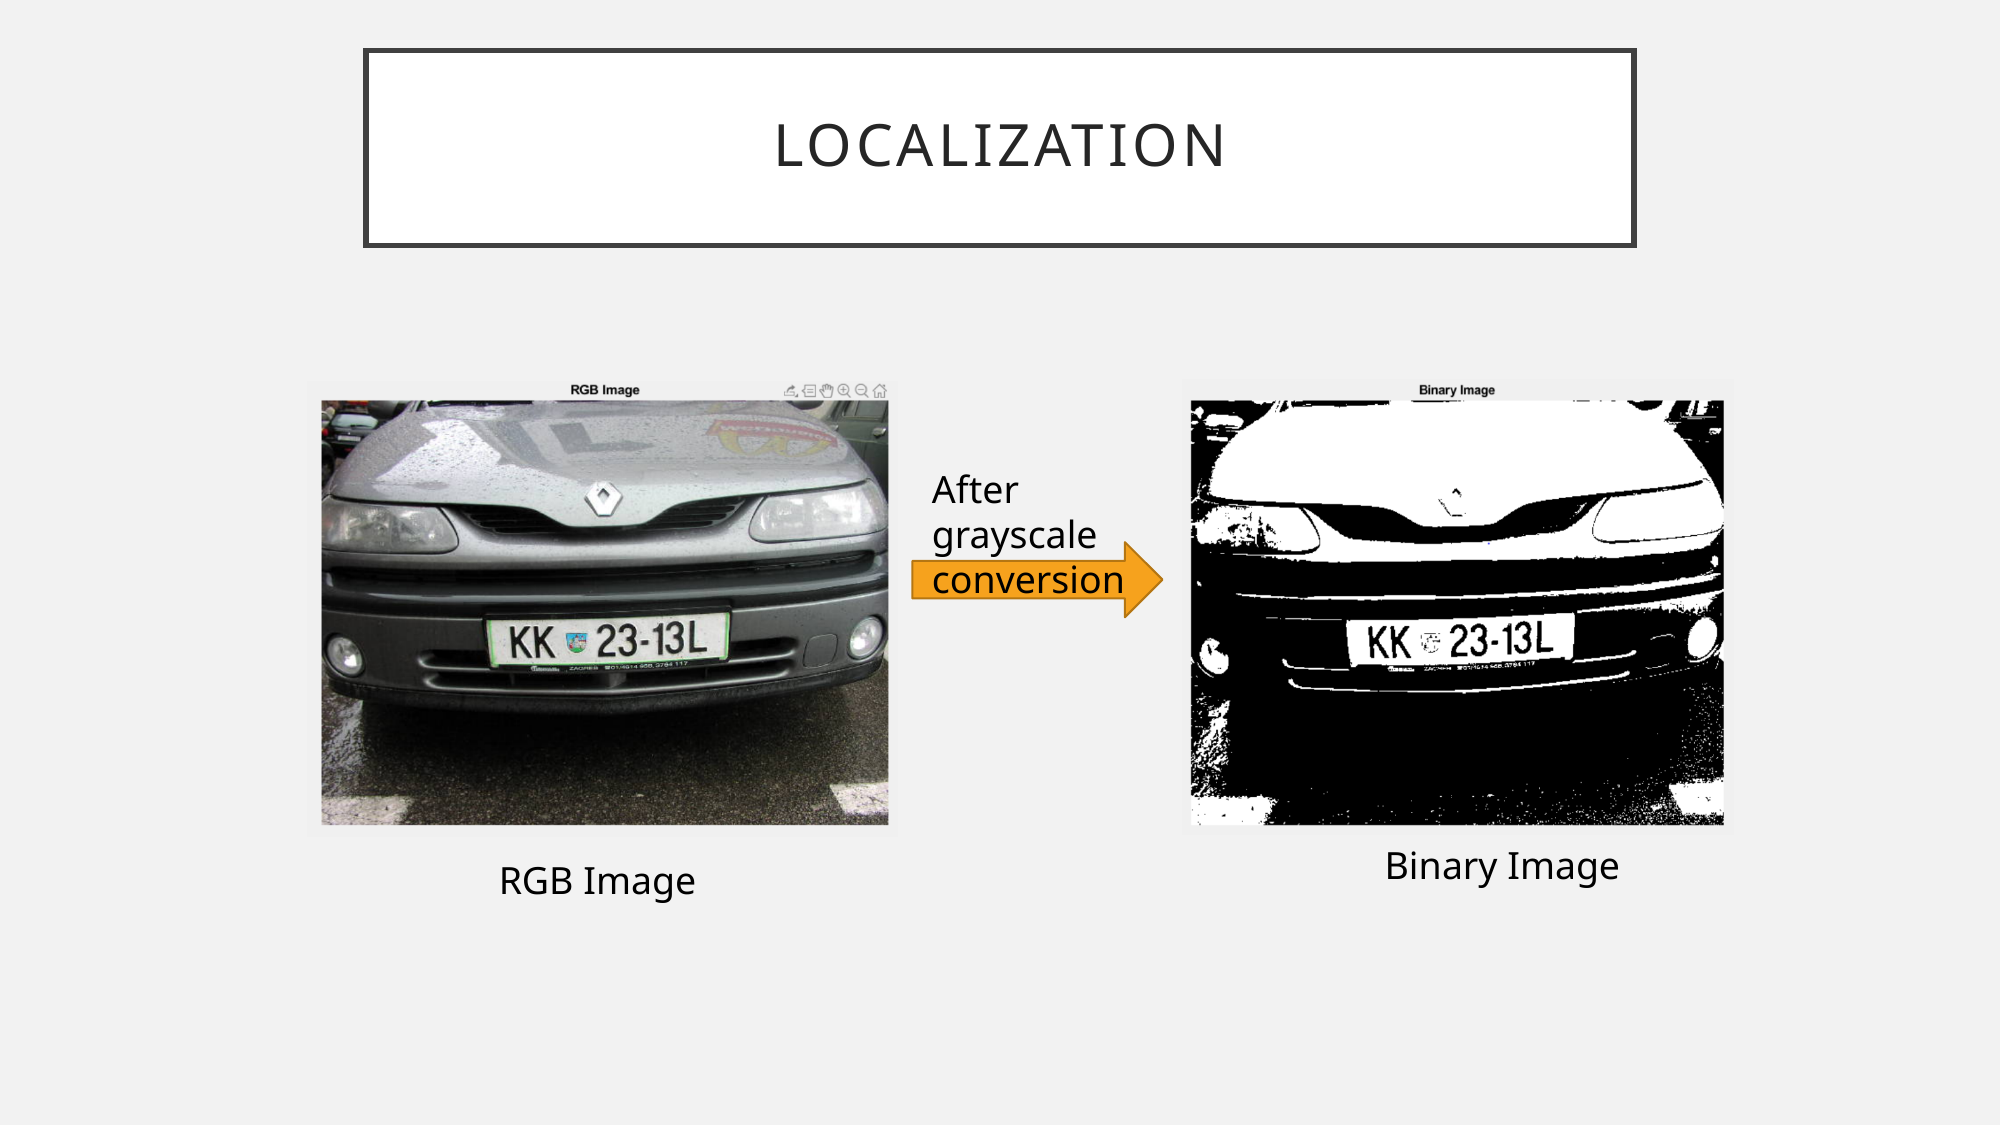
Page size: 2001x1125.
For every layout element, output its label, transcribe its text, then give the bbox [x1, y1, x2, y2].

text_box After grayscale conversion [916, 458, 1194, 565]
picture [1182, 379, 1734, 835]
text_box [912, 560, 1163, 618]
picture [307, 381, 898, 837]
text_box RGB Image [483, 849, 686, 911]
text_box Binary Image [1369, 835, 1597, 896]
title Localization [366, 50, 1634, 246]
